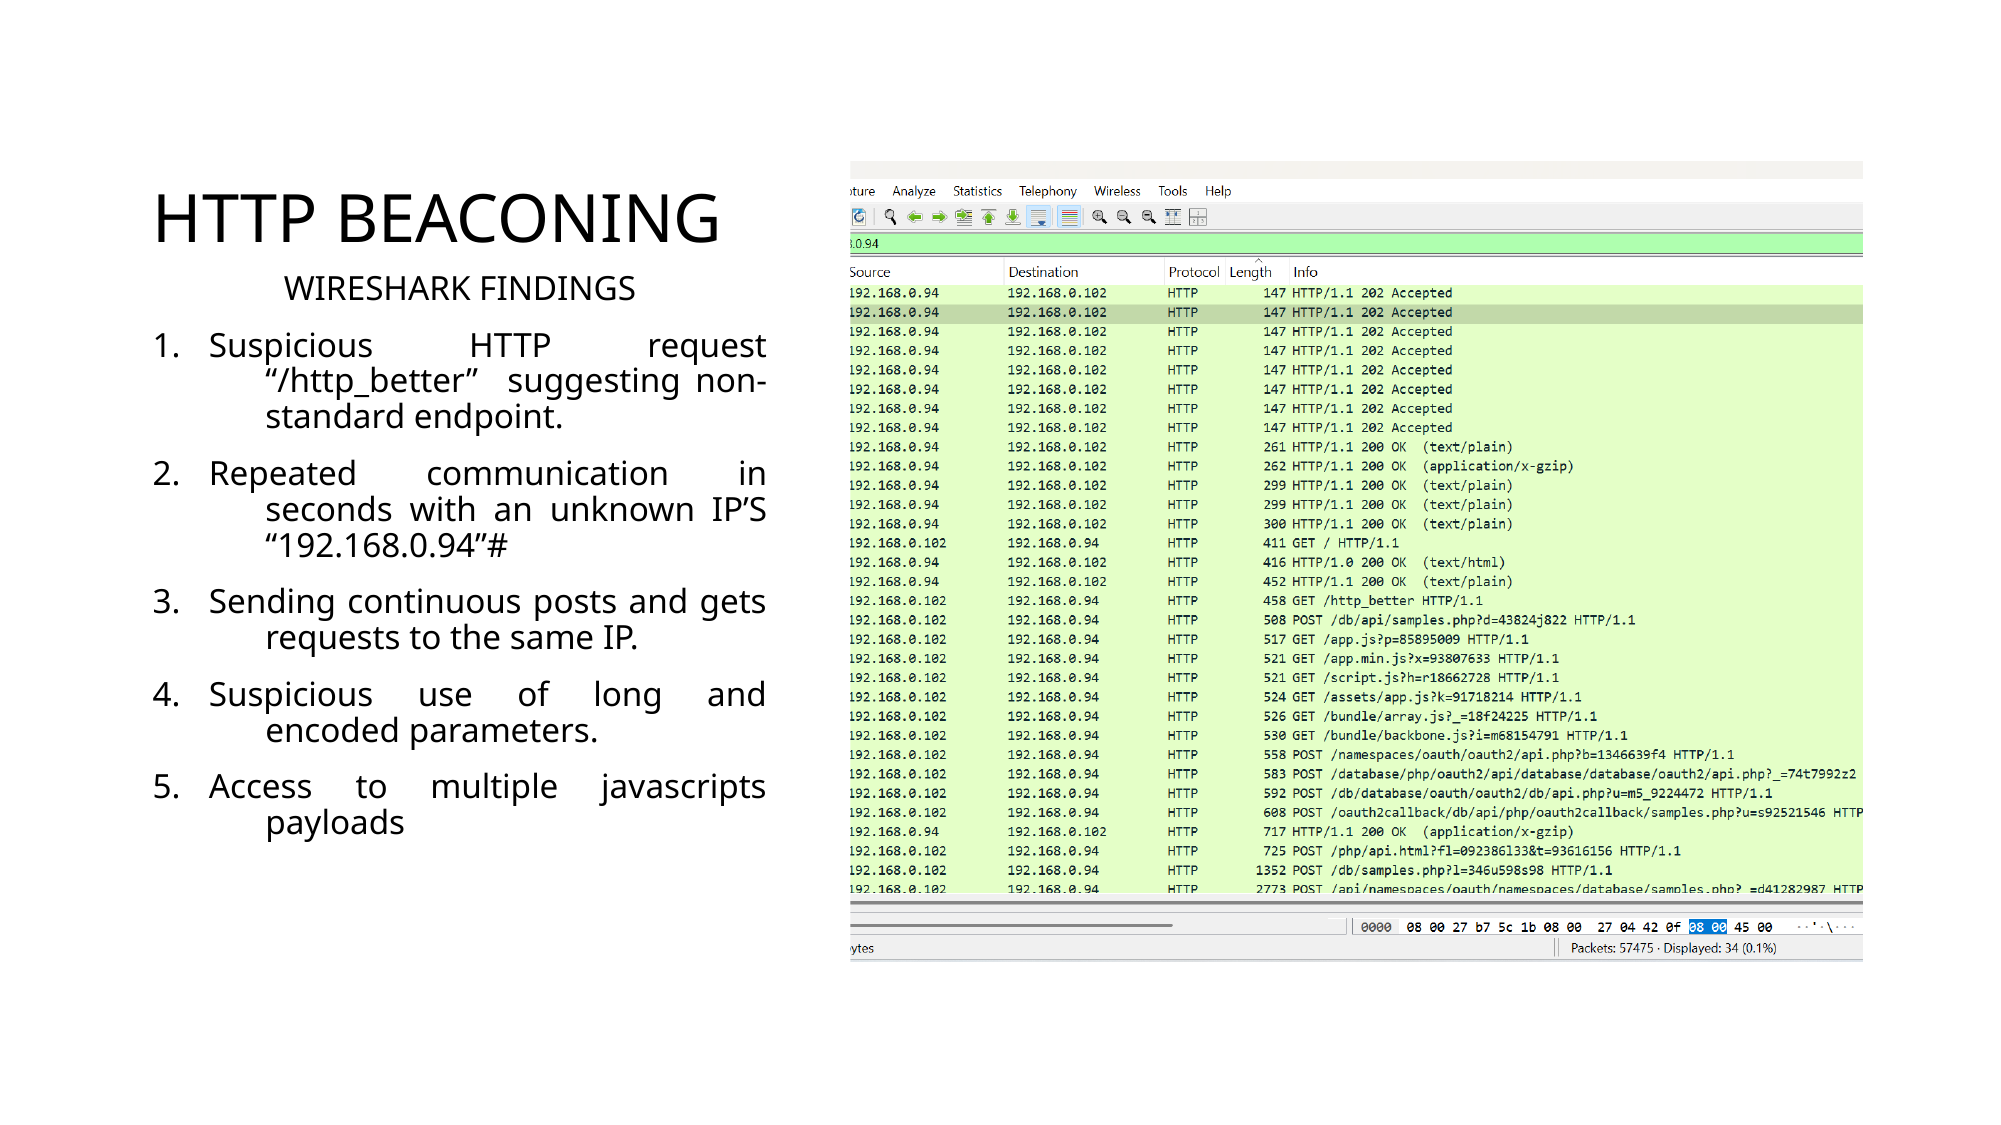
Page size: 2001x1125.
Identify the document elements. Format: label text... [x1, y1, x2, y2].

list WIRESHARK FINDINGS Suspicious HTTP request “/http_better” suggesting non-standard endpoint. Repeated communication in seconds with an unknown IP’S “192.168.0.94”# Sending continuous posts and gets requests to the same IP. Suspicious use of long and encoded parameters. Access to multiple javascripts payloads [137, 264, 783, 963]
title HTTP BEACONING [137, 161, 783, 264]
picture [850, 161, 1863, 962]
